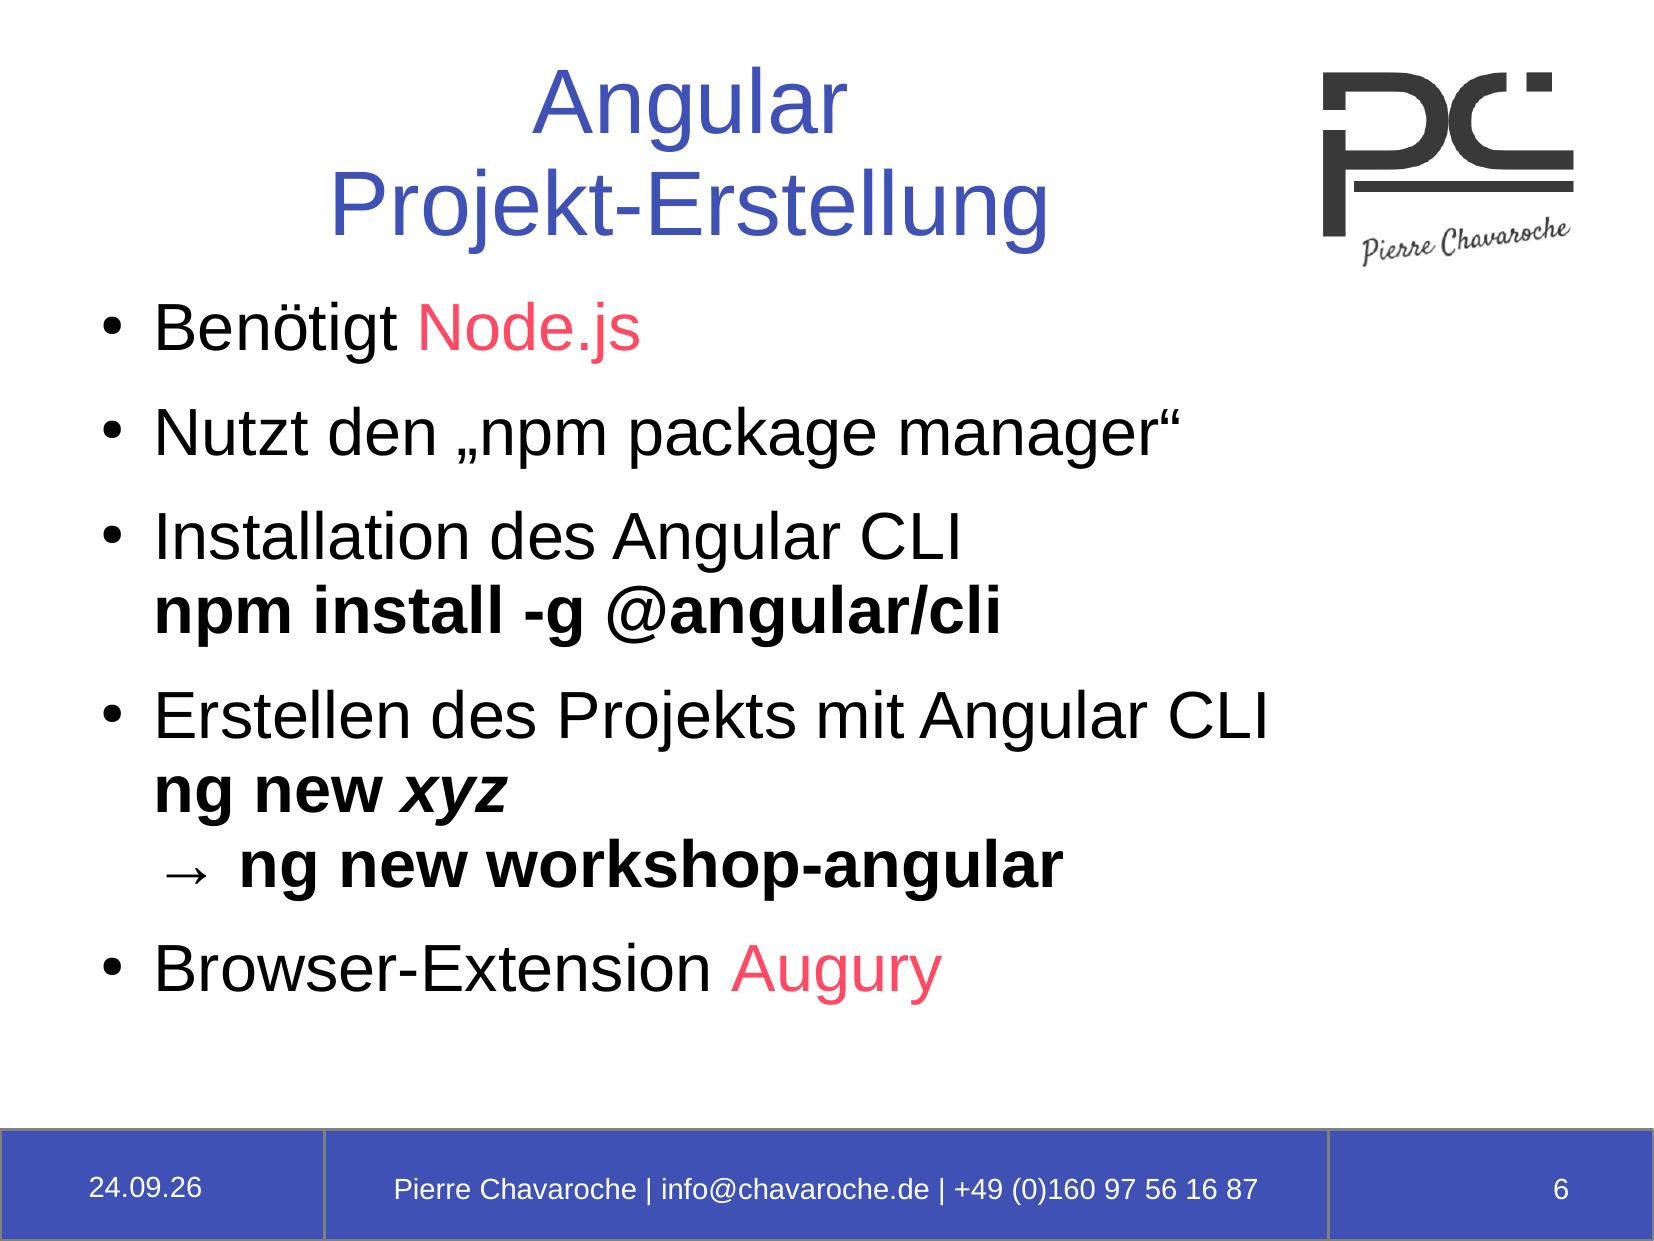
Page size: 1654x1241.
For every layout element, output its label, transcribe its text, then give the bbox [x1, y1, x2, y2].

picture [1307, 29, 1589, 311]
title Angular Projekt-Erstellung [82, 49, 1300, 257]
list Benötigt Node.js Nutzt den „npm package manager“ Installation des Angular CLI npm install -g @angular/cli Erstellen des Projekts mit Angular CLI ng new xyz → ng new workshop-angular Browser-Extension Augury [82, 290, 1571, 1109]
